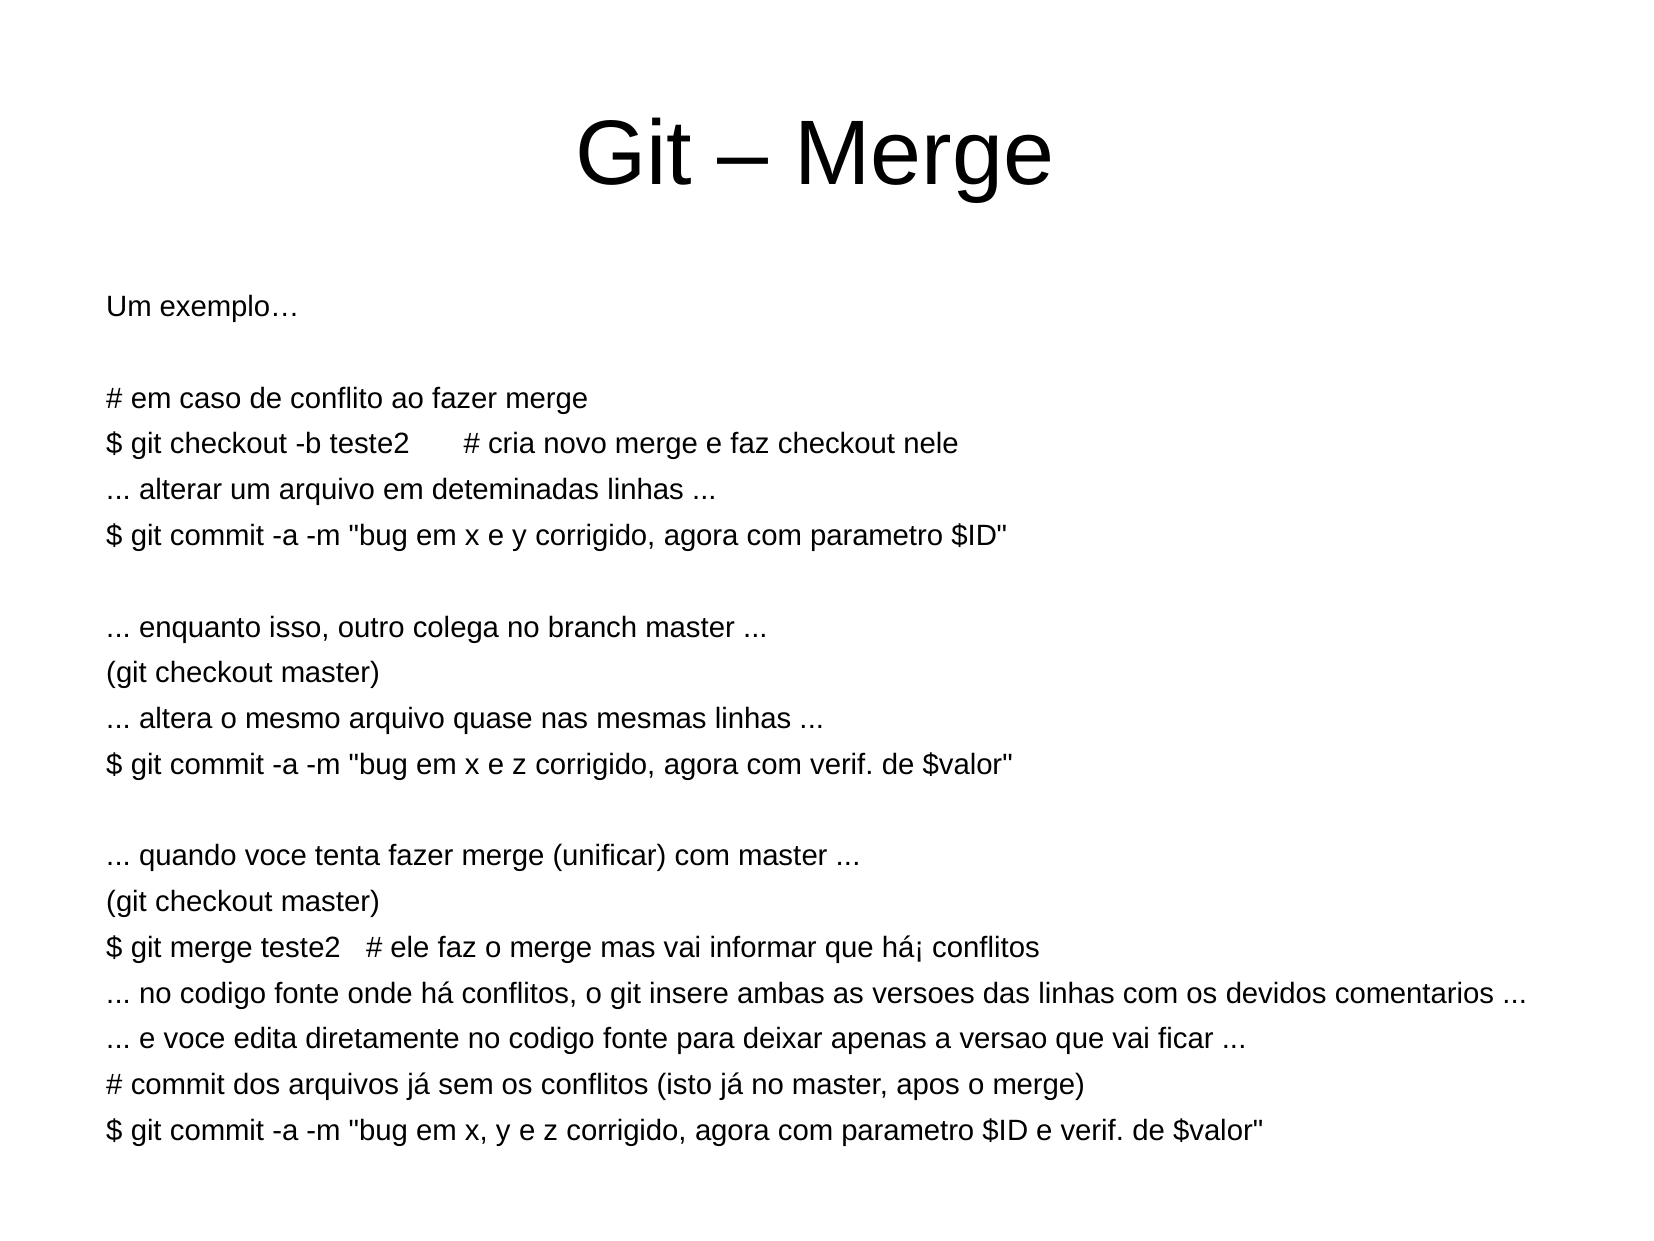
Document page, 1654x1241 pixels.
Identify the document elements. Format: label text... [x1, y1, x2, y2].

list Um exemplo… # em caso de conflito ao fazer merge $ git checkout -b teste2 # cria novo merge e faz checkout nele ... alterar um arquivo em deteminadas linhas ... $ git commit -a -m "bug em x e y corrigido, agora com parametro $ID" ... enquanto isso, outro colega no branch master ... (git checkout master) ... altera o mesmo arquivo quase nas mesmas linhas ... $ git commit -a -m "bug em x e z corrigido, agora com verif. de $valor" ... quando voce tenta fazer merge (unificar) com master ... (git checkout master) $ git merge teste2 # ele faz o merge mas vai informar que há¡ conflitos ... no codigo fonte onde há conflitos, o git insere ambas as versoes das linhas com os devidos comentarios ... ... e voce edita diretamente no codigo fonte para deixar apenas a versao que vai ficar ... # commit dos arquivos já sem os conflitos (isto já no master, apos o merge) $ git commit -a -m "bug em x, y e z corrigido, agora com parametro $ID e verif. de $valor" [106, 290, 1572, 1158]
title Git – Merge [70, 49, 1560, 257]
